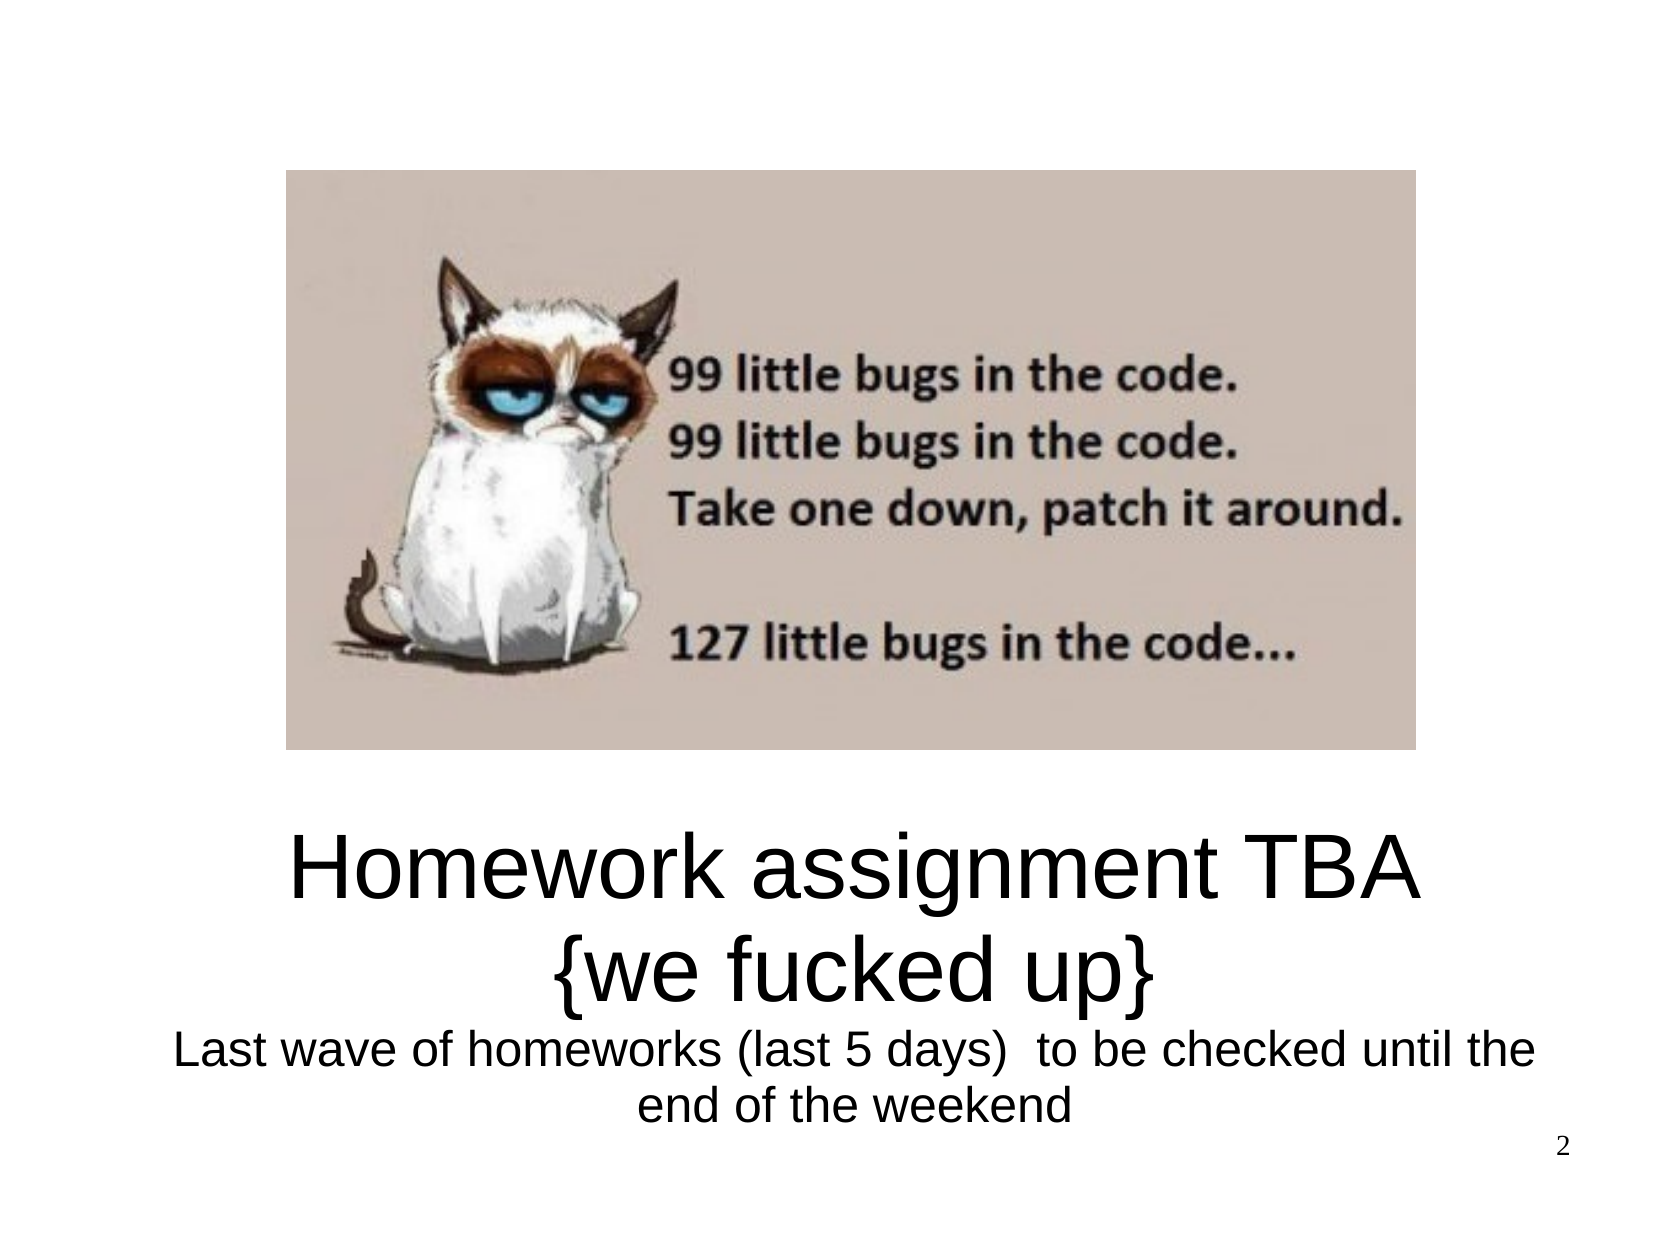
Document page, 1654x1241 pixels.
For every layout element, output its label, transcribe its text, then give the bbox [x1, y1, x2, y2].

text_box Homework assignment TBA {we fucked up} Last wave of homeworks (last 5 days) to be checked until the end of the weekend [169, 815, 1541, 1134]
picture [286, 170, 1416, 750]
